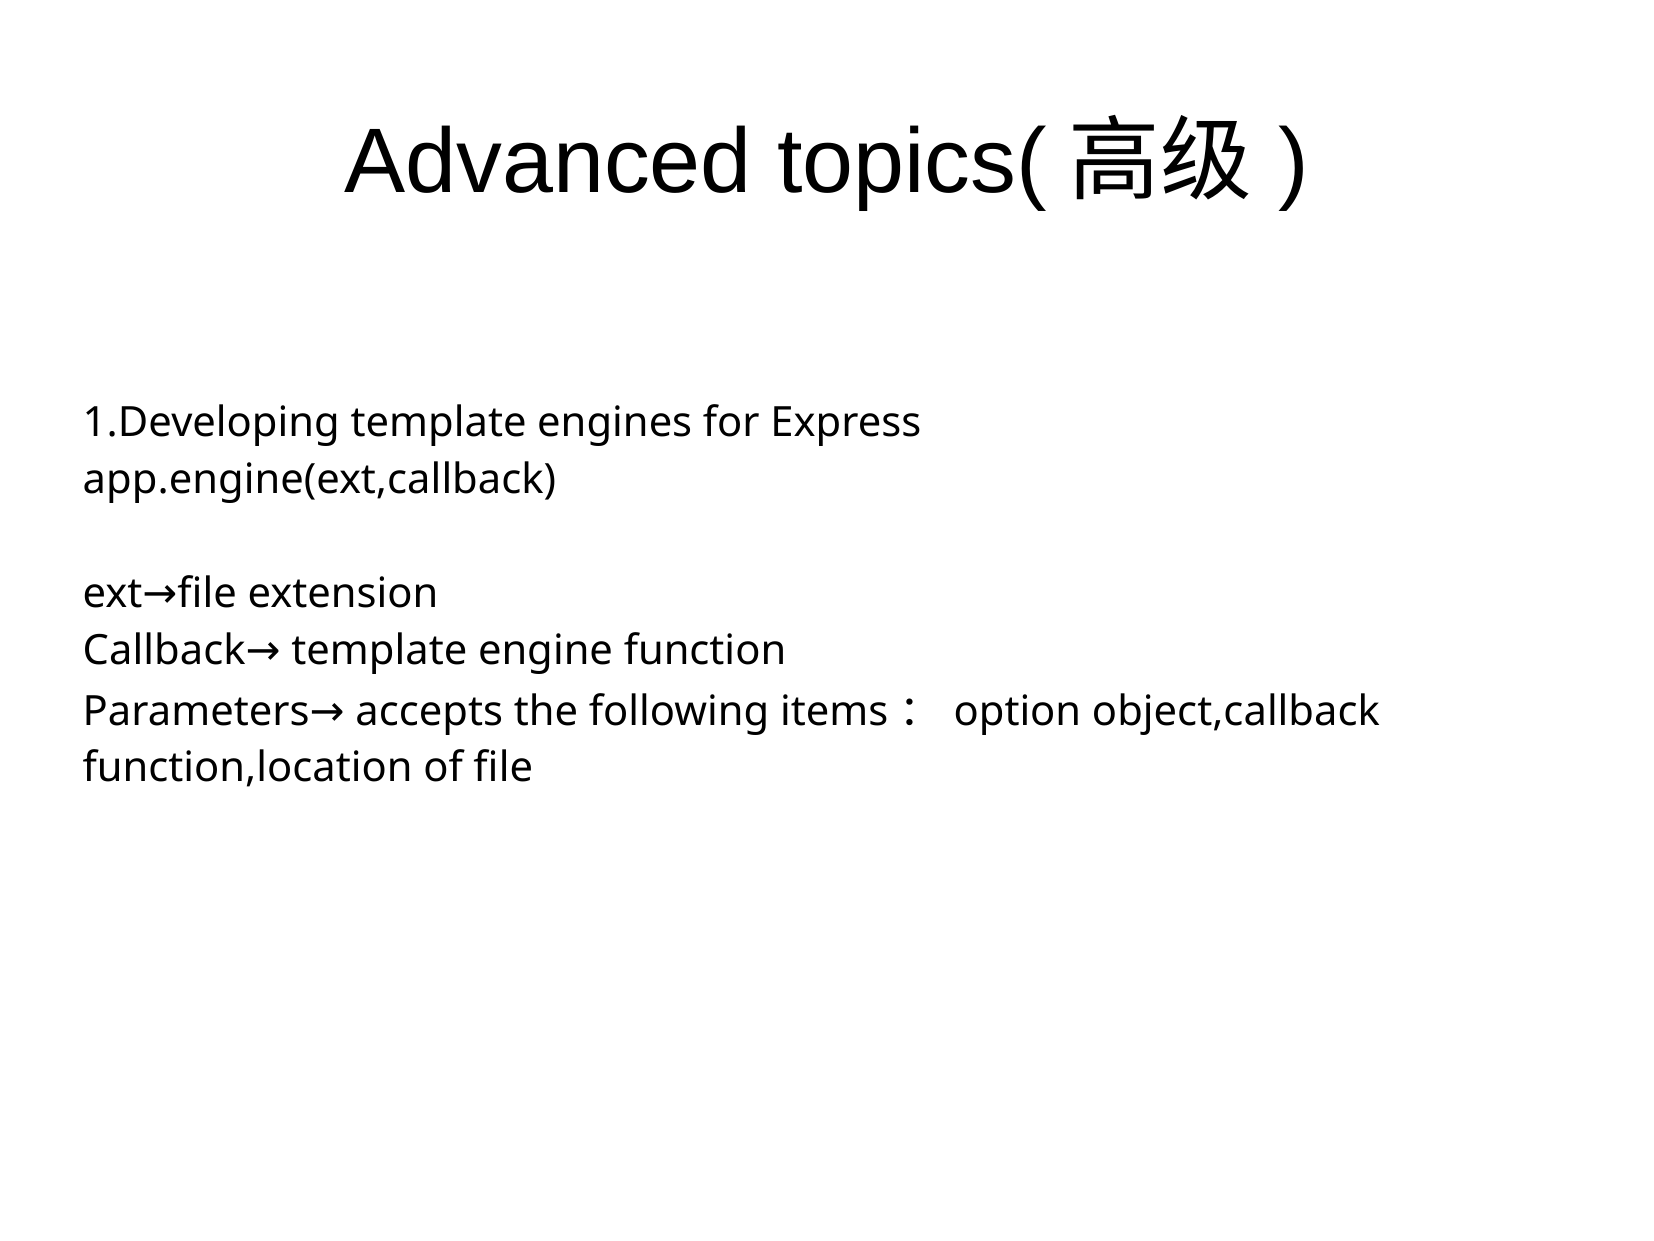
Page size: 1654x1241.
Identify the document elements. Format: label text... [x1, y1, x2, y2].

title Advanced topics(高级) [82, 49, 1571, 257]
subtitle 1.Developing template engines for Express app.engine(ext,callback) ext→file extension Callback→ template engine function Parameters→ accepts the following items：option object,callback function,location of file [82, 290, 1571, 1010]
